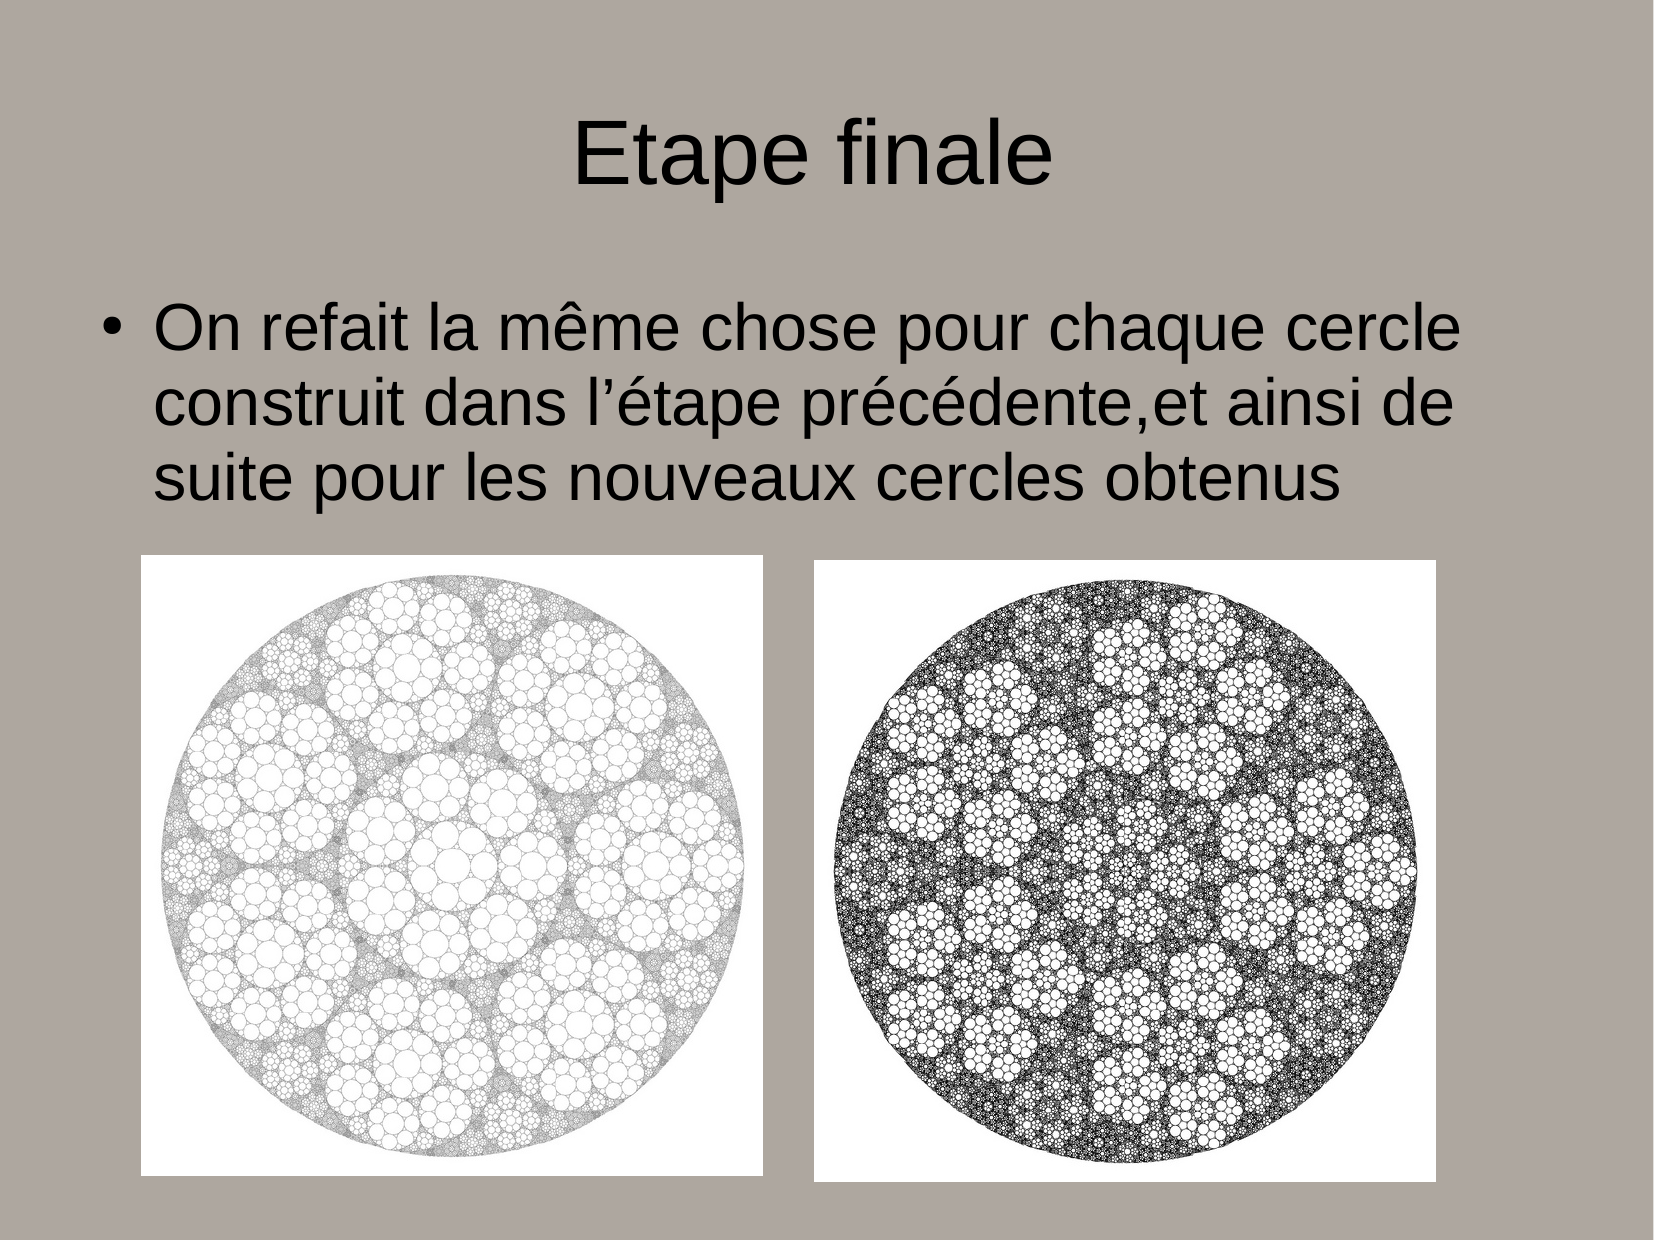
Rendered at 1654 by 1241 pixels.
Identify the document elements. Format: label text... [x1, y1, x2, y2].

title Etape finale [82, 49, 1571, 257]
picture [814, 560, 1436, 1182]
list On refait la même chose pour chaque cercle construit dans l’étape précédente,et ainsi de suite pour les nouveaux cercles obtenus [82, 290, 1571, 1010]
picture [141, 555, 763, 1176]
